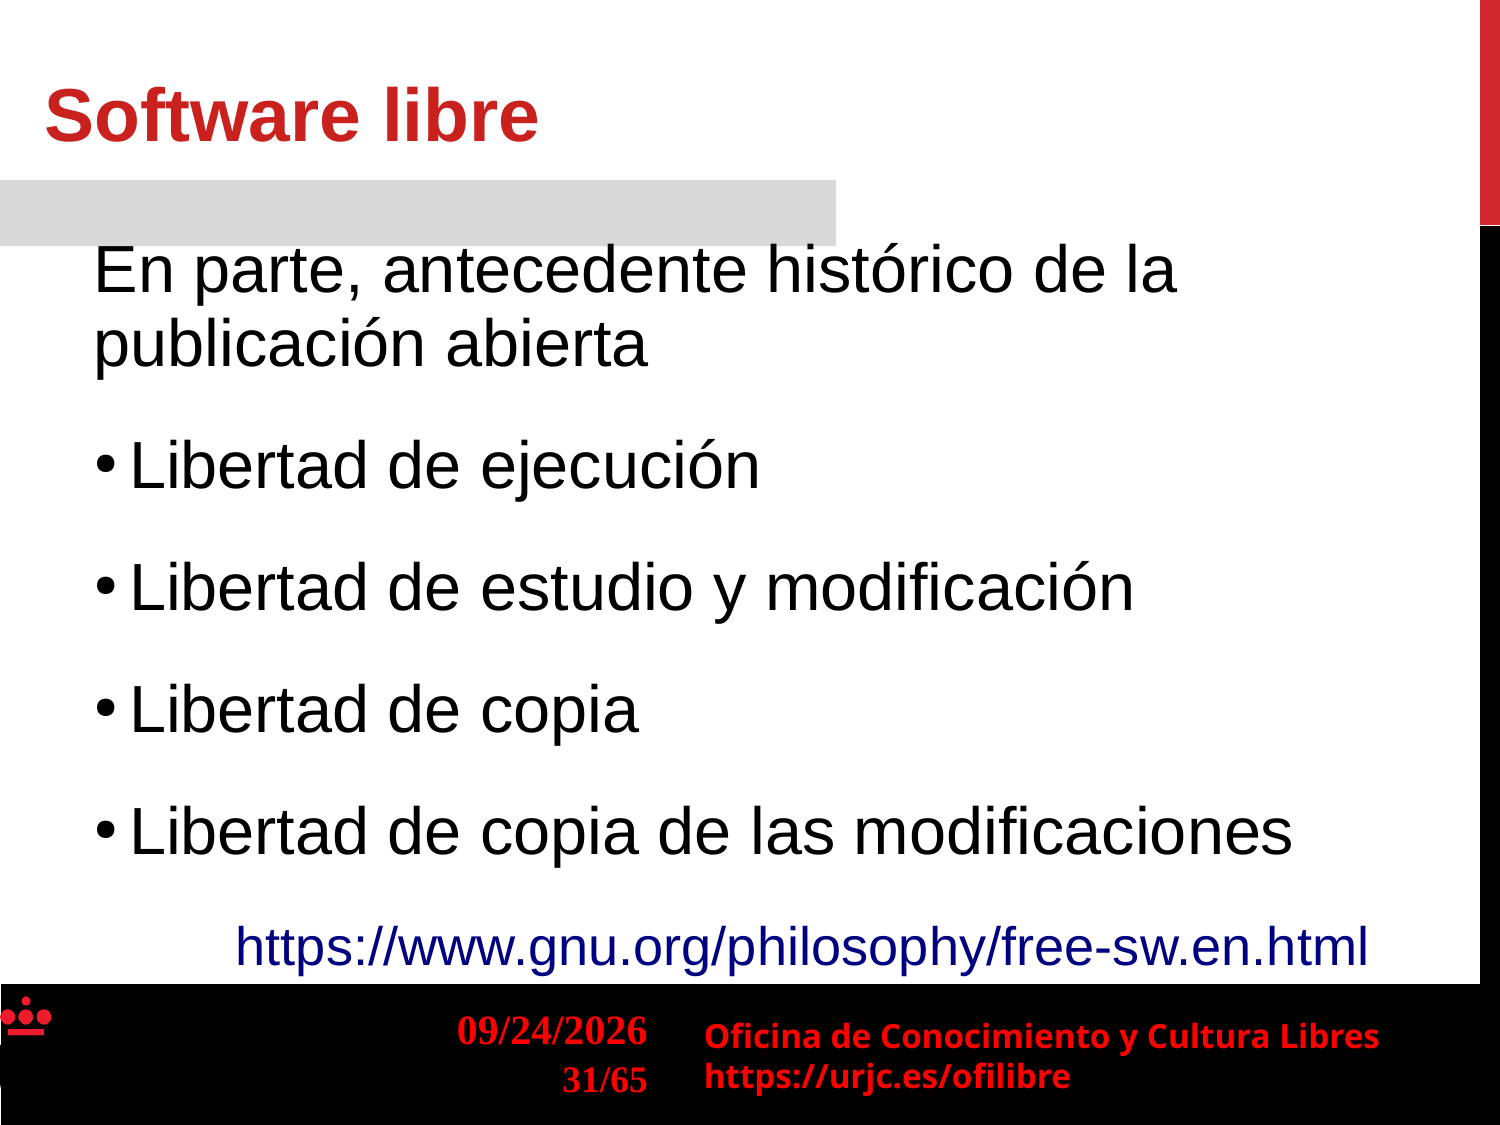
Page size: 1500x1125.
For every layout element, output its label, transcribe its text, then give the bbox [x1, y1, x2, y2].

text_box Software libre [30, 66, 1036, 249]
title [75, 15, 1425, 172]
text_box En parte, antecedente histórico de la publicación abierta Libertad de ejecución Libertad de estudio y modificación Libertad de copia Libertad de copia de las modificaciones https://www.gnu.org/philosophy/free-sw.en.html [78, 224, 1386, 985]
